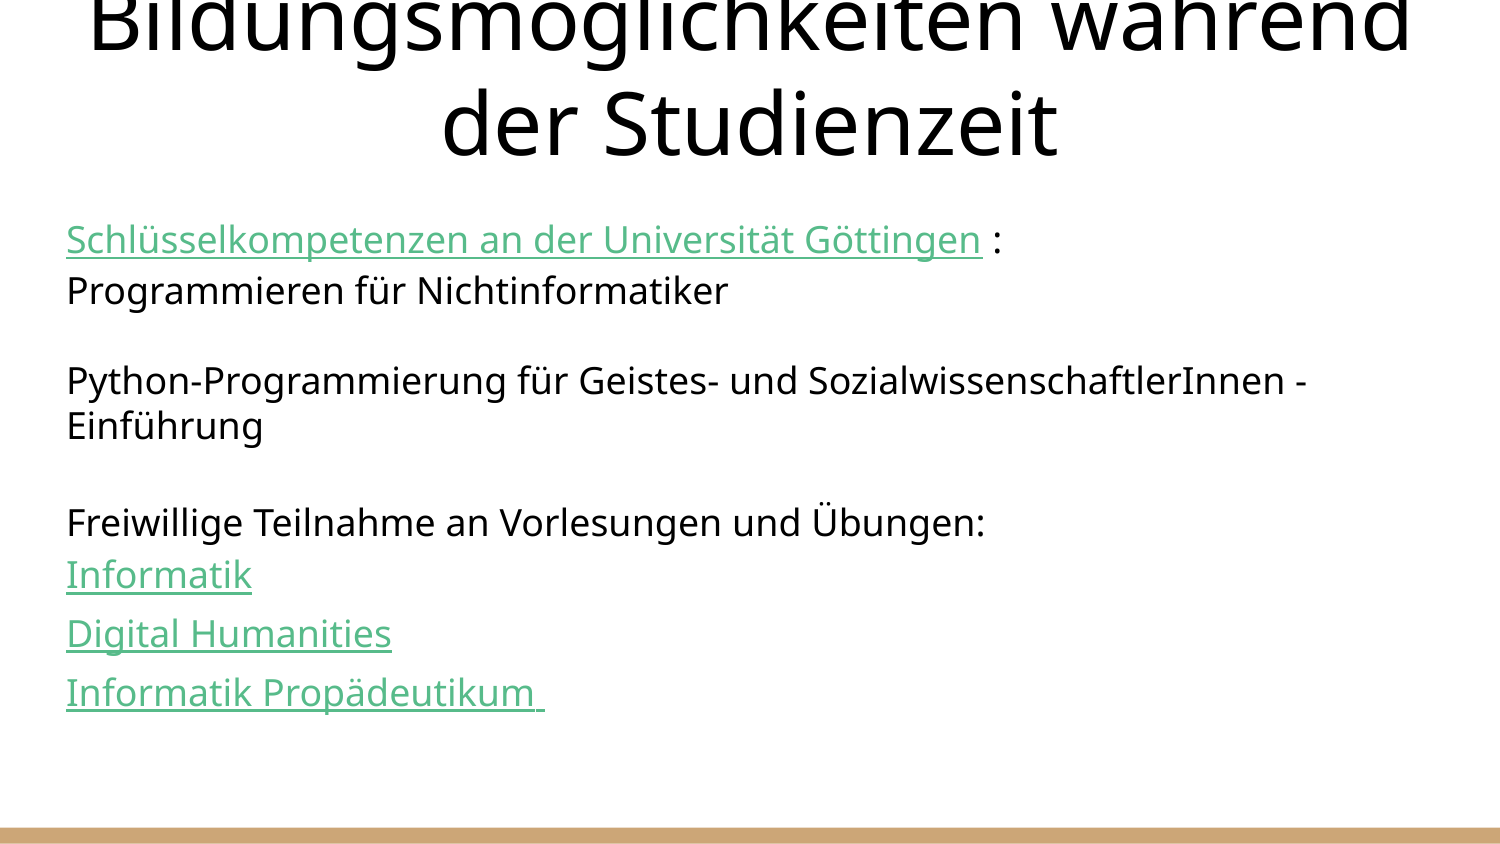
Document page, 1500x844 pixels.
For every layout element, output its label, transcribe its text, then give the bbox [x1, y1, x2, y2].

title Bildungsmöglichkeiten während der Studienzeit [51, 51, 1449, 189]
list Schlüsselkompetenzen an der Universität Göttingen : Programmieren für Nichtinformatiker Python-Programmierung für Geistes- und SozialwissenschaftlerInnen - Einführung Freiwillige Teilnahme an Vorlesungen und Übungen: Informatik Digital Humanities Informatik Propädeutikum [51, 200, 1449, 752]
